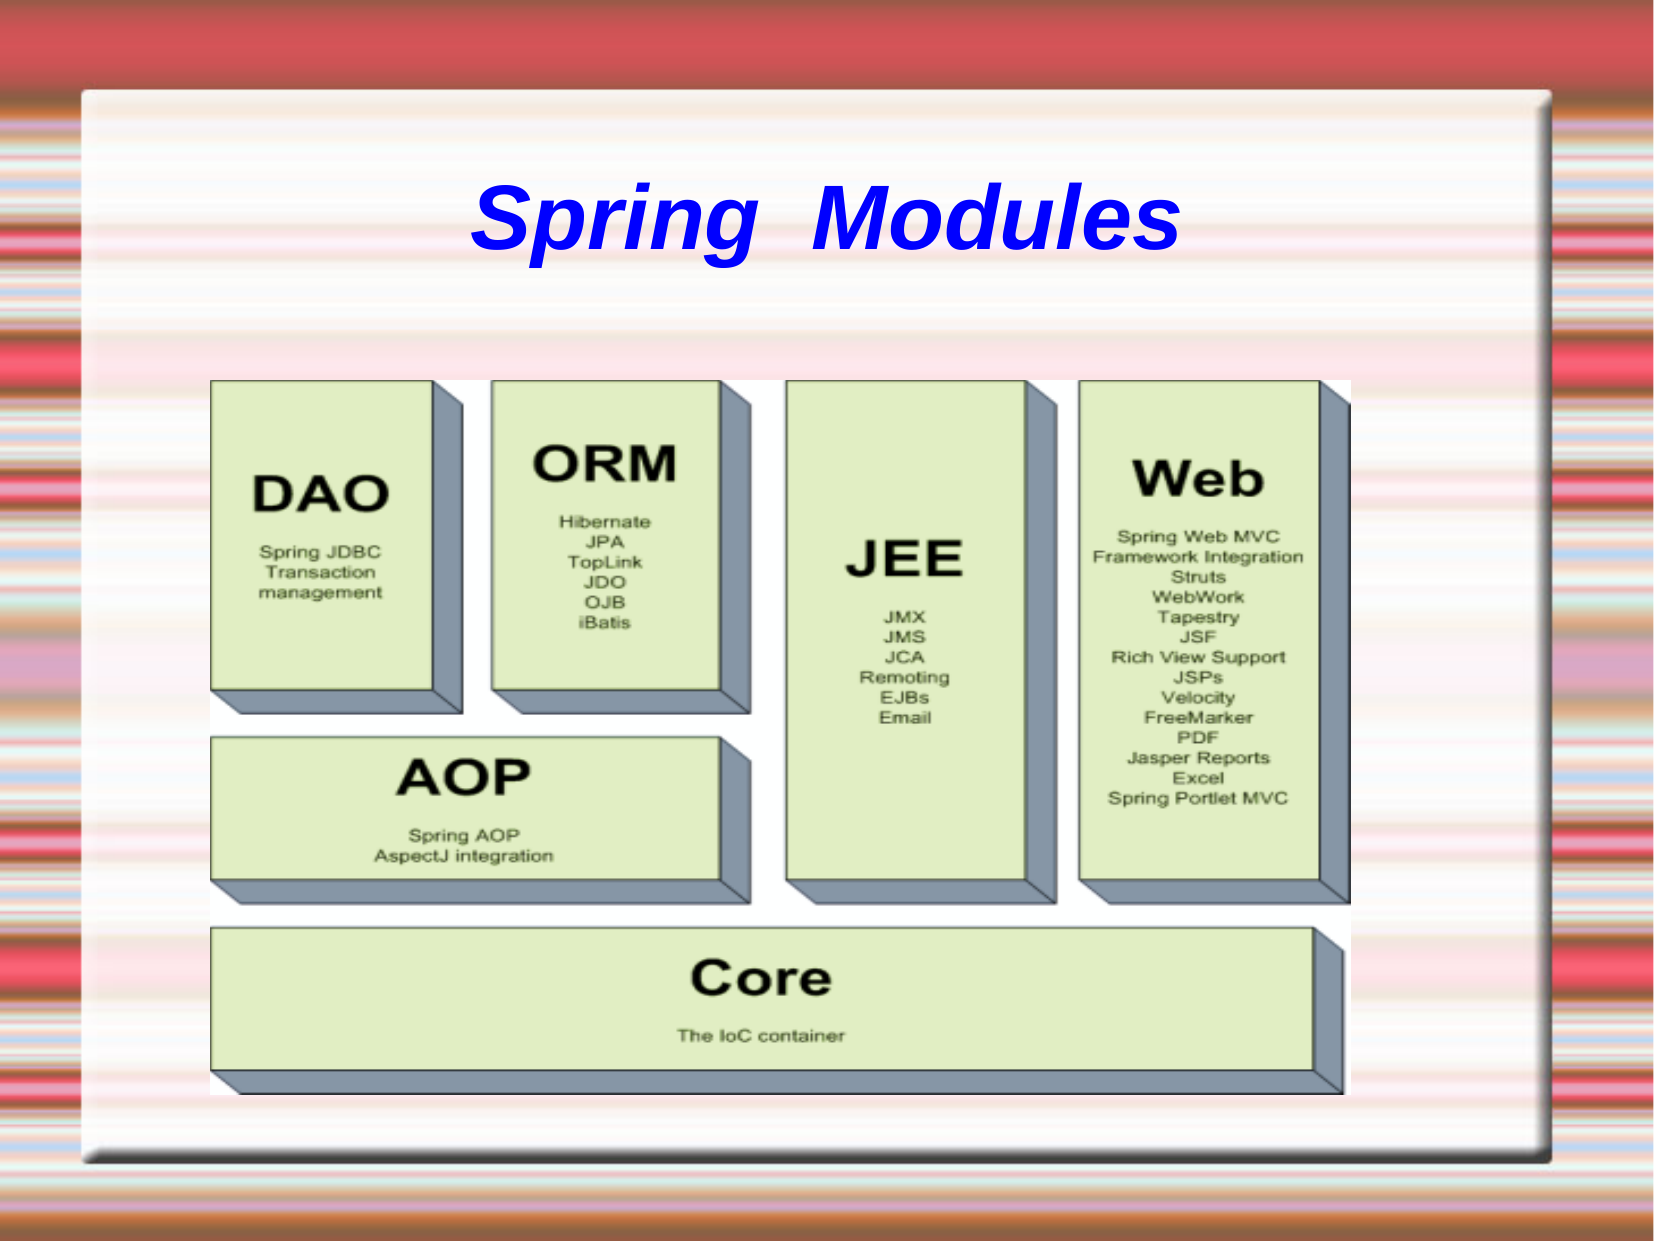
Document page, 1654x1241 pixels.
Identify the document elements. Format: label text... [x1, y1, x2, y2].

picture [0, 0, 1654, 1241]
title Spring Modules [121, 114, 1534, 322]
